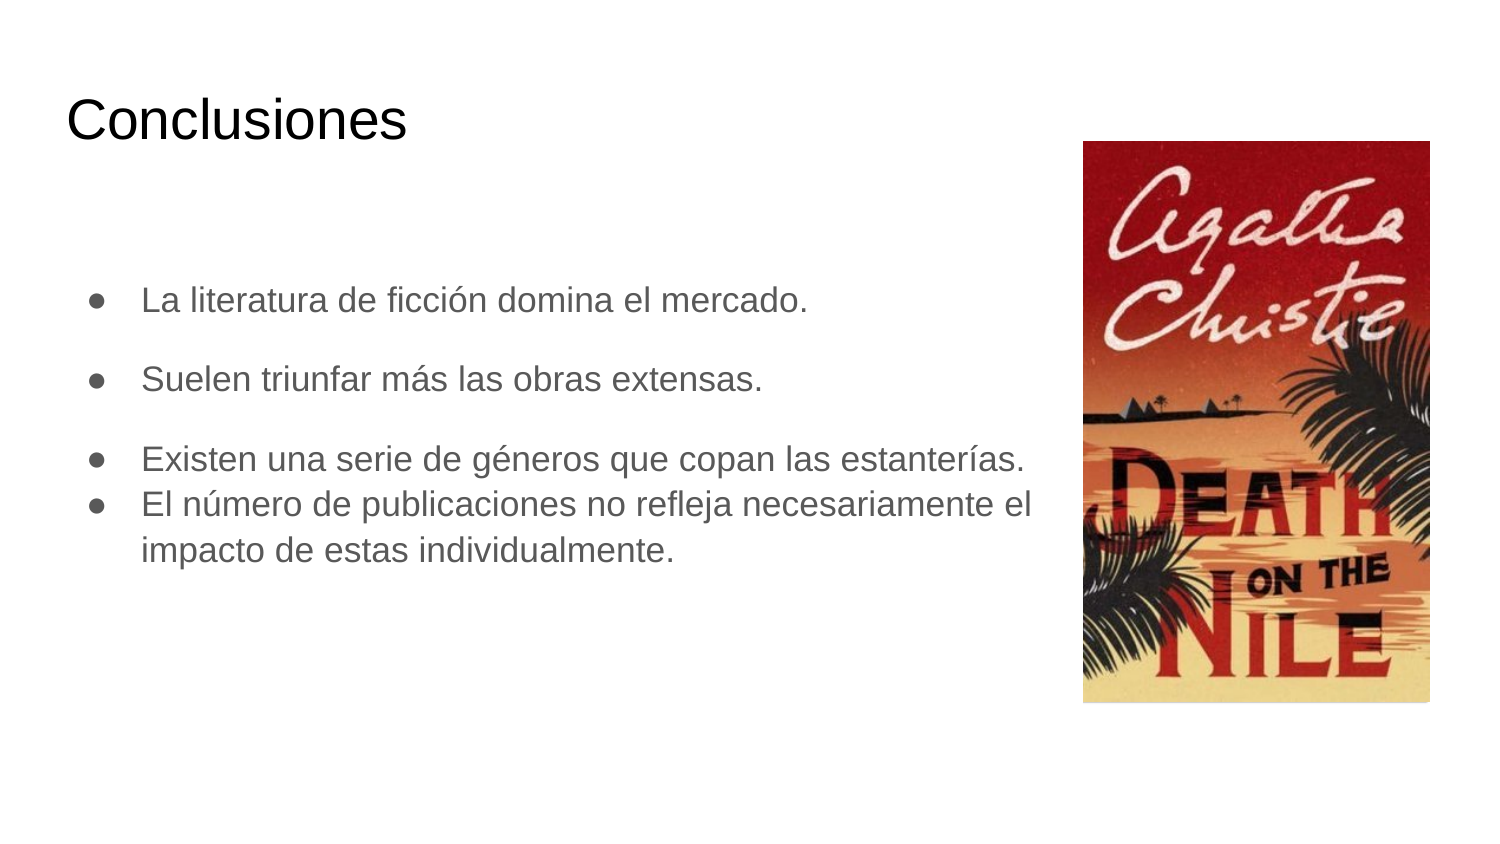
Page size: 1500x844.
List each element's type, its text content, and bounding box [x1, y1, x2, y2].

title Conclusiones [51, 72, 1449, 167]
list La literatura de ficción domina el mercado. Suelen triunfar más las obras extensas. Existen una serie de géneros que copan las estanterías. El número de publicaciones no refleja necesariamente el impacto de estas individualmente. [51, 225, 1056, 750]
picture [1083, 141, 1430, 702]
